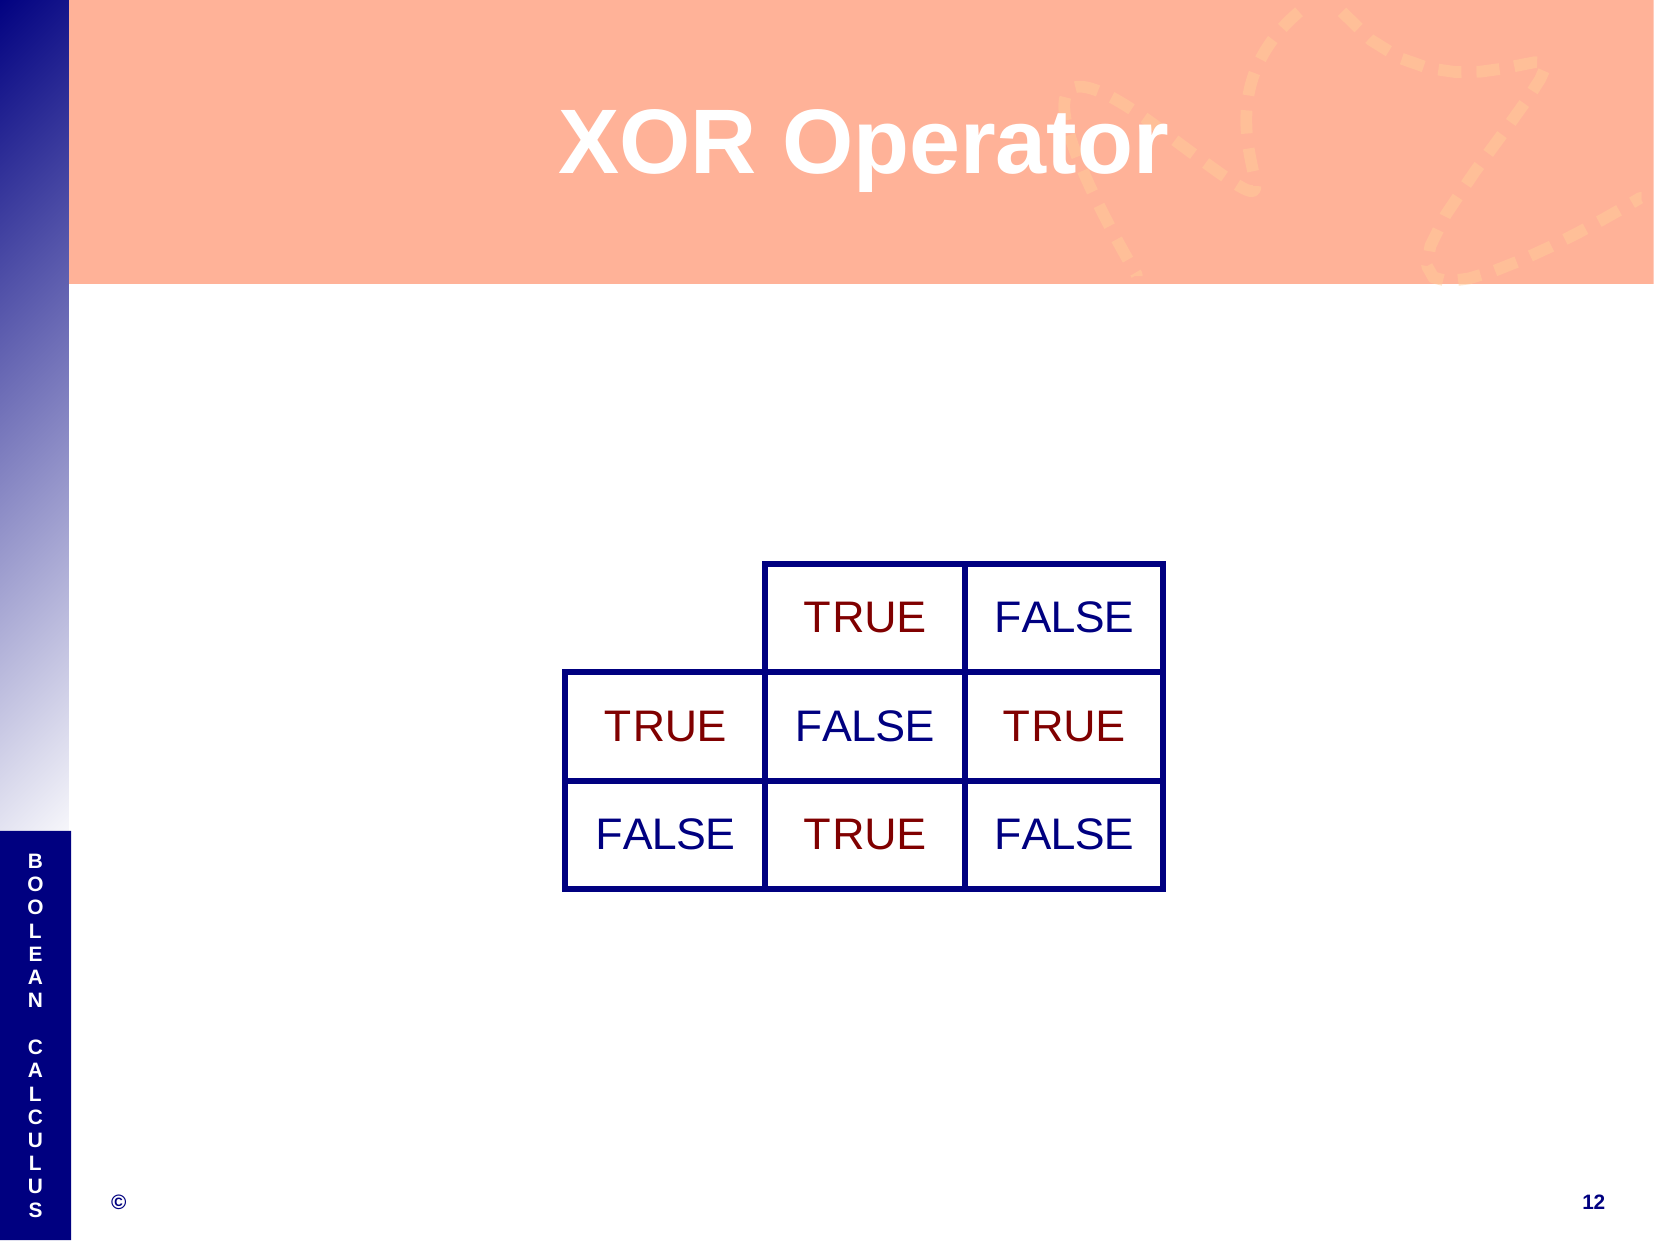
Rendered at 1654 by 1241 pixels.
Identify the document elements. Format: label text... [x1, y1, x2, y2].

text_box B O O L E A N C A L C U L U S [0, 830, 71, 1241]
chart [560, 559, 1295, 992]
title XOR Operator [111, 37, 1617, 246]
